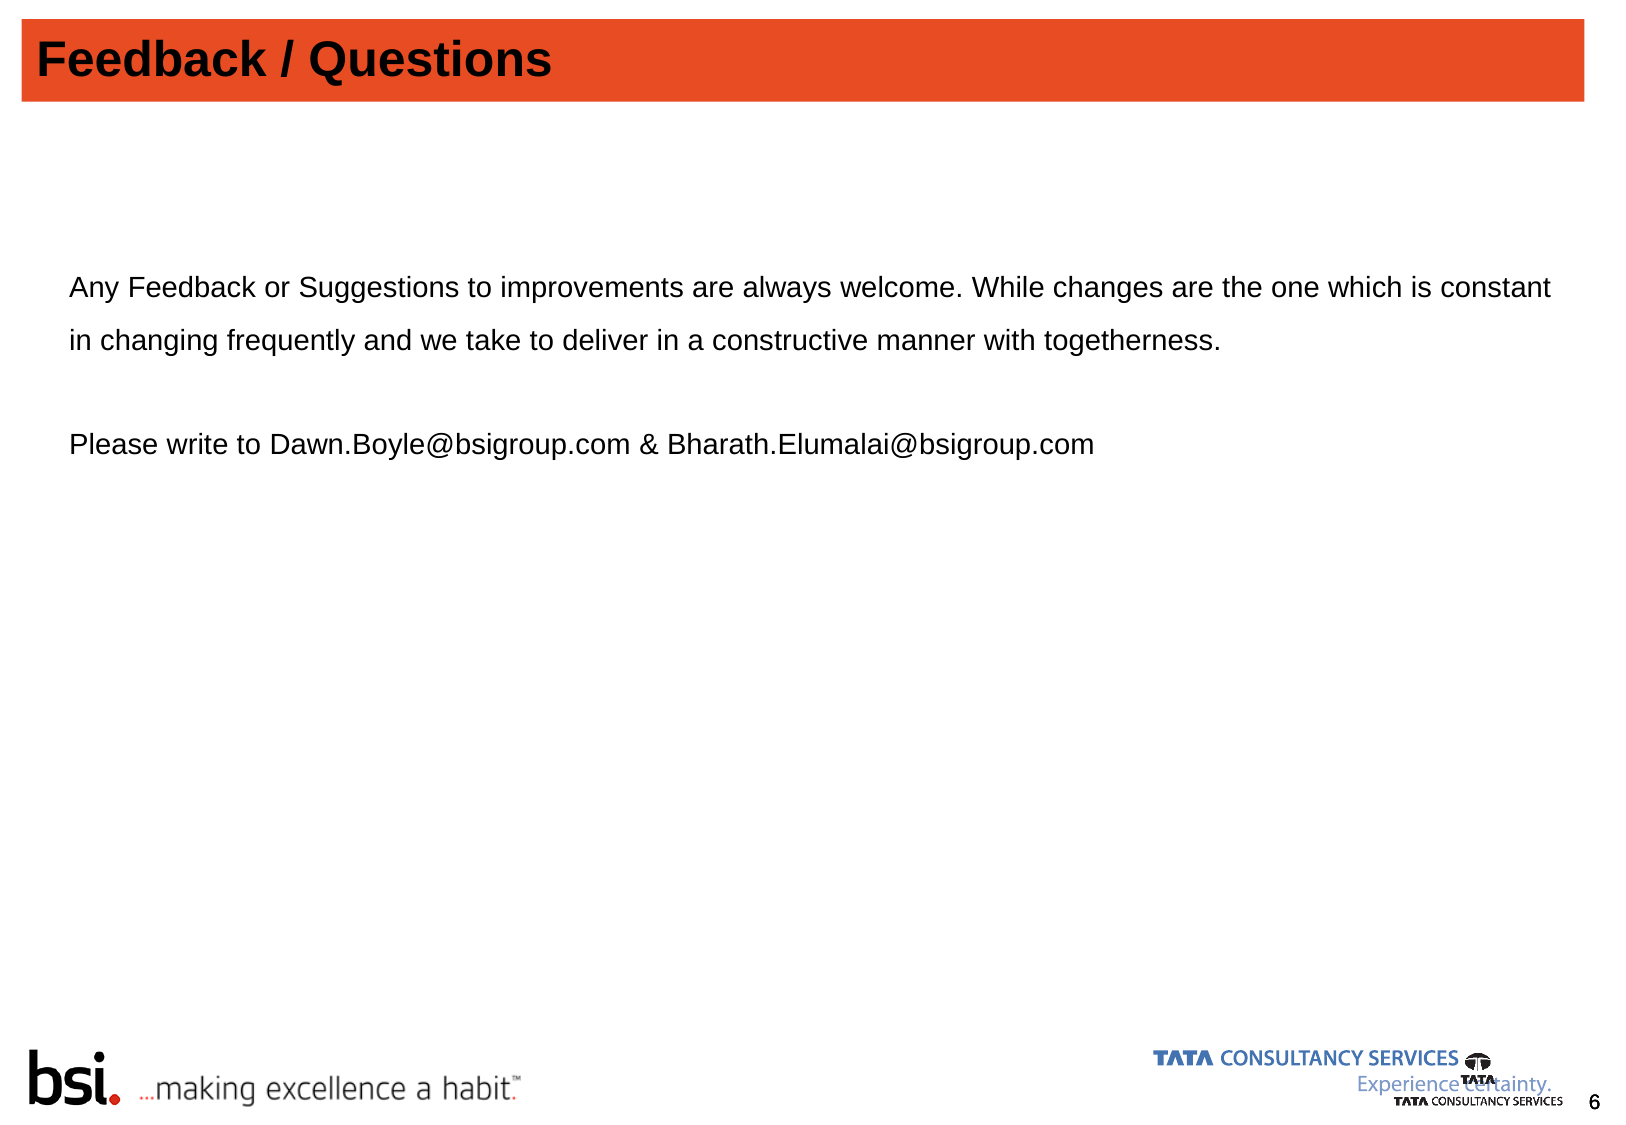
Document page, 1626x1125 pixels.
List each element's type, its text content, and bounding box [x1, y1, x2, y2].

picture [1387, 1046, 1569, 1112]
picture [27, 1046, 541, 1125]
text_box Feedback / Questions [21, 19, 1585, 102]
text_box Any Feedback or Suggestions to improvements are always welcome. While changes are the one which is constant in changing frequently and we take to deliver in a constructive manner with togetherness. Please write to Dawn.Boyle@bsigroup.com & Bharath.Elumalai@bsigroup.com [54, 243, 1585, 521]
